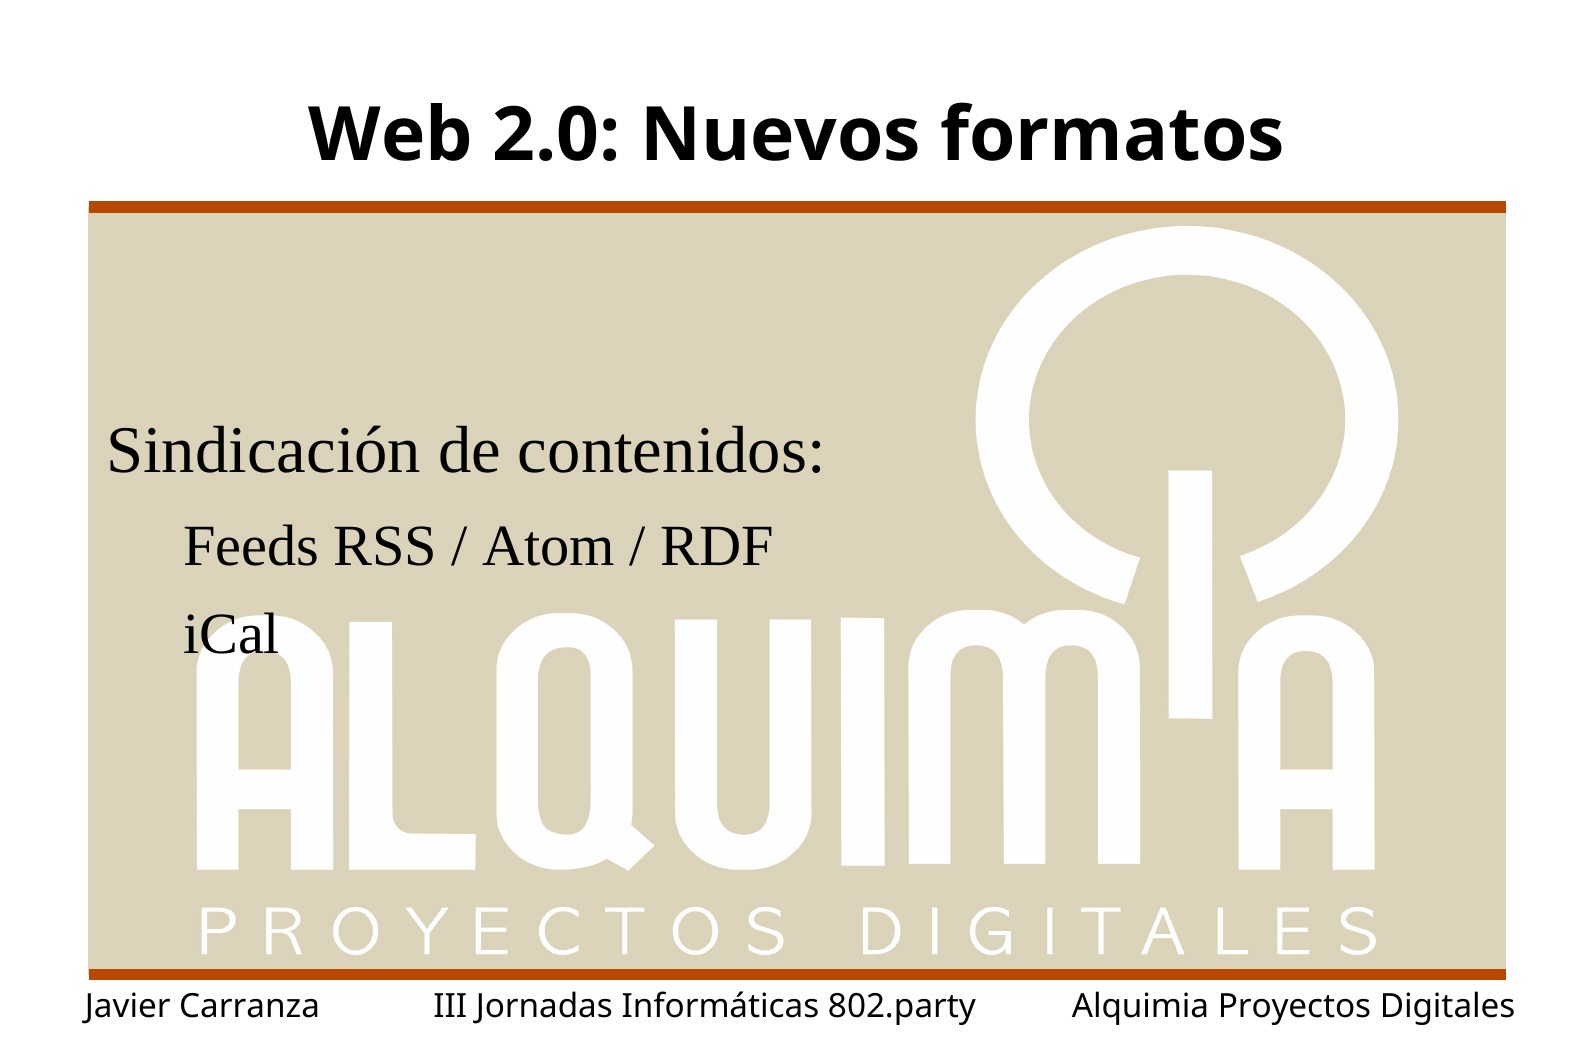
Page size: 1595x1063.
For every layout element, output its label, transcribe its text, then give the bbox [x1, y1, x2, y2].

list Sindicación de contenidos: Feeds RSS / Atom / RDF iCal [88, 413, 1516, 791]
picture [88, 791, 1506, 969]
text_box Javier Carranza III Jornadas Informáticas 802.party Alquimia Proyectos Digitales [81, 974, 1513, 1048]
picture [88, 220, 1506, 413]
title Web 2.0: Nuevos formatos [79, 42, 1515, 220]
